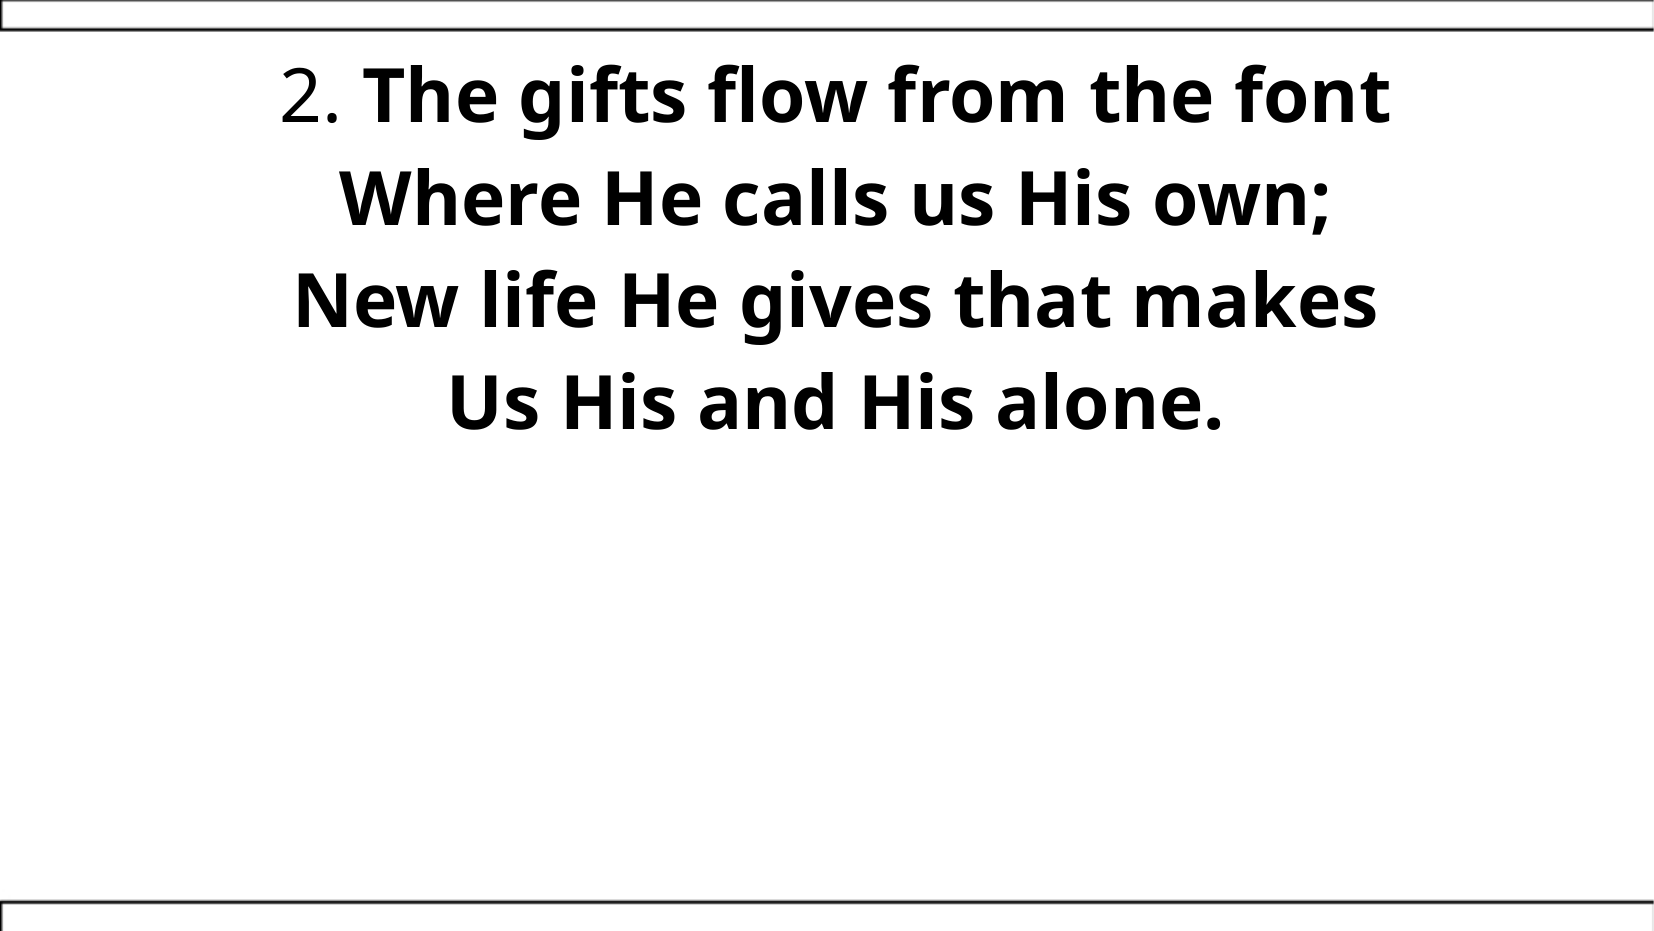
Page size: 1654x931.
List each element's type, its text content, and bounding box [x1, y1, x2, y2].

text_box 2. The gifts flow from the font Where He calls us His own; New life He gives that makes Us His and His alone. [116, 35, 1557, 450]
picture [0, 0, 1654, 931]
